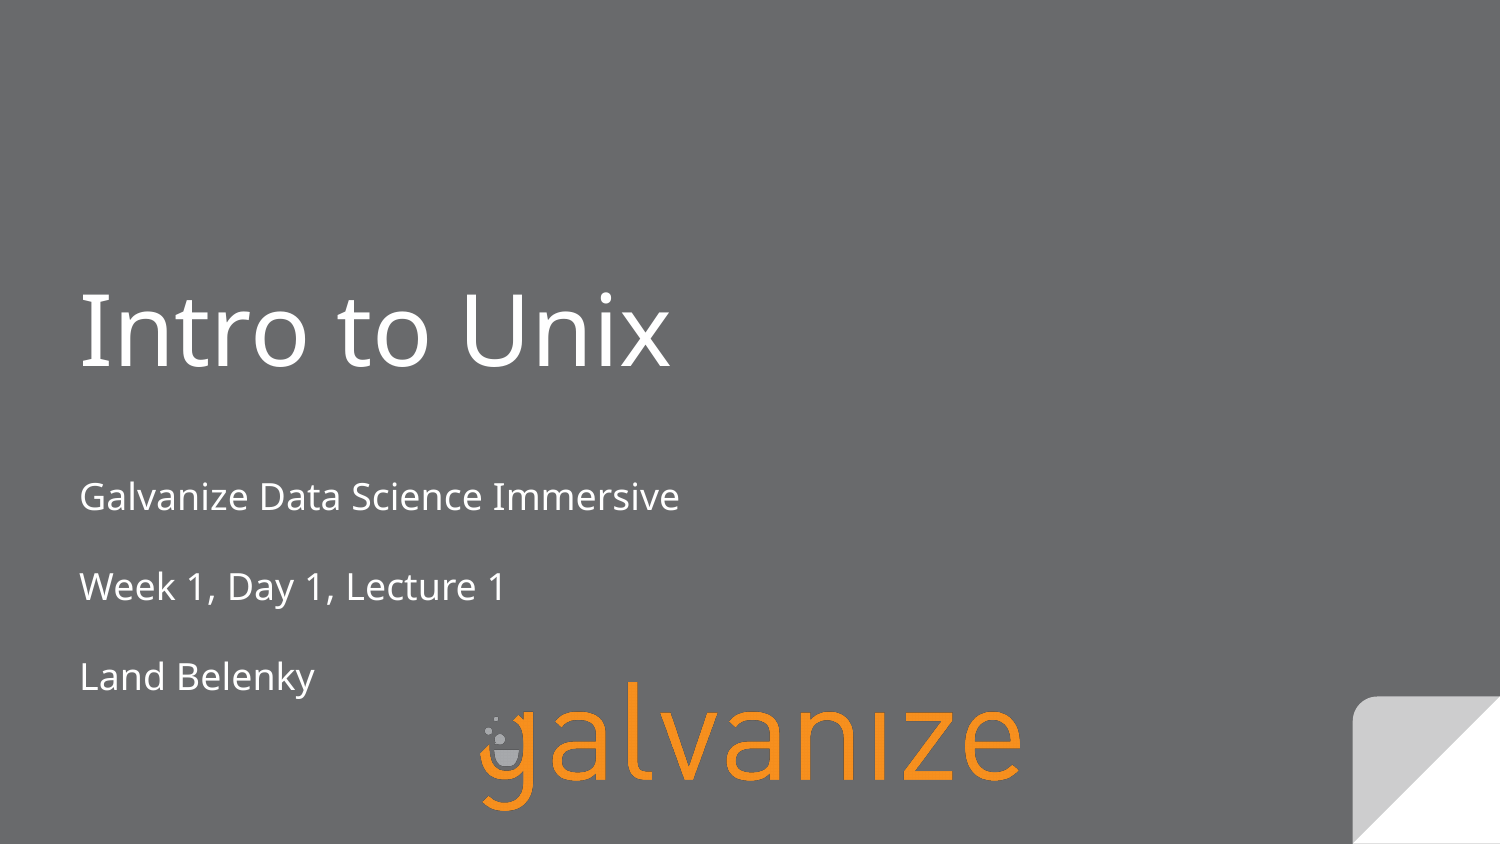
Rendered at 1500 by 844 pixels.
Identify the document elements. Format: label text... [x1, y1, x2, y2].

subtitle Galvanize Data Science Immersive Week 1, Day 1, Lecture 1 Land Belenky [64, 457, 1413, 672]
picture [480, 682, 1020, 811]
title Intro to Unix [64, 248, 1413, 402]
